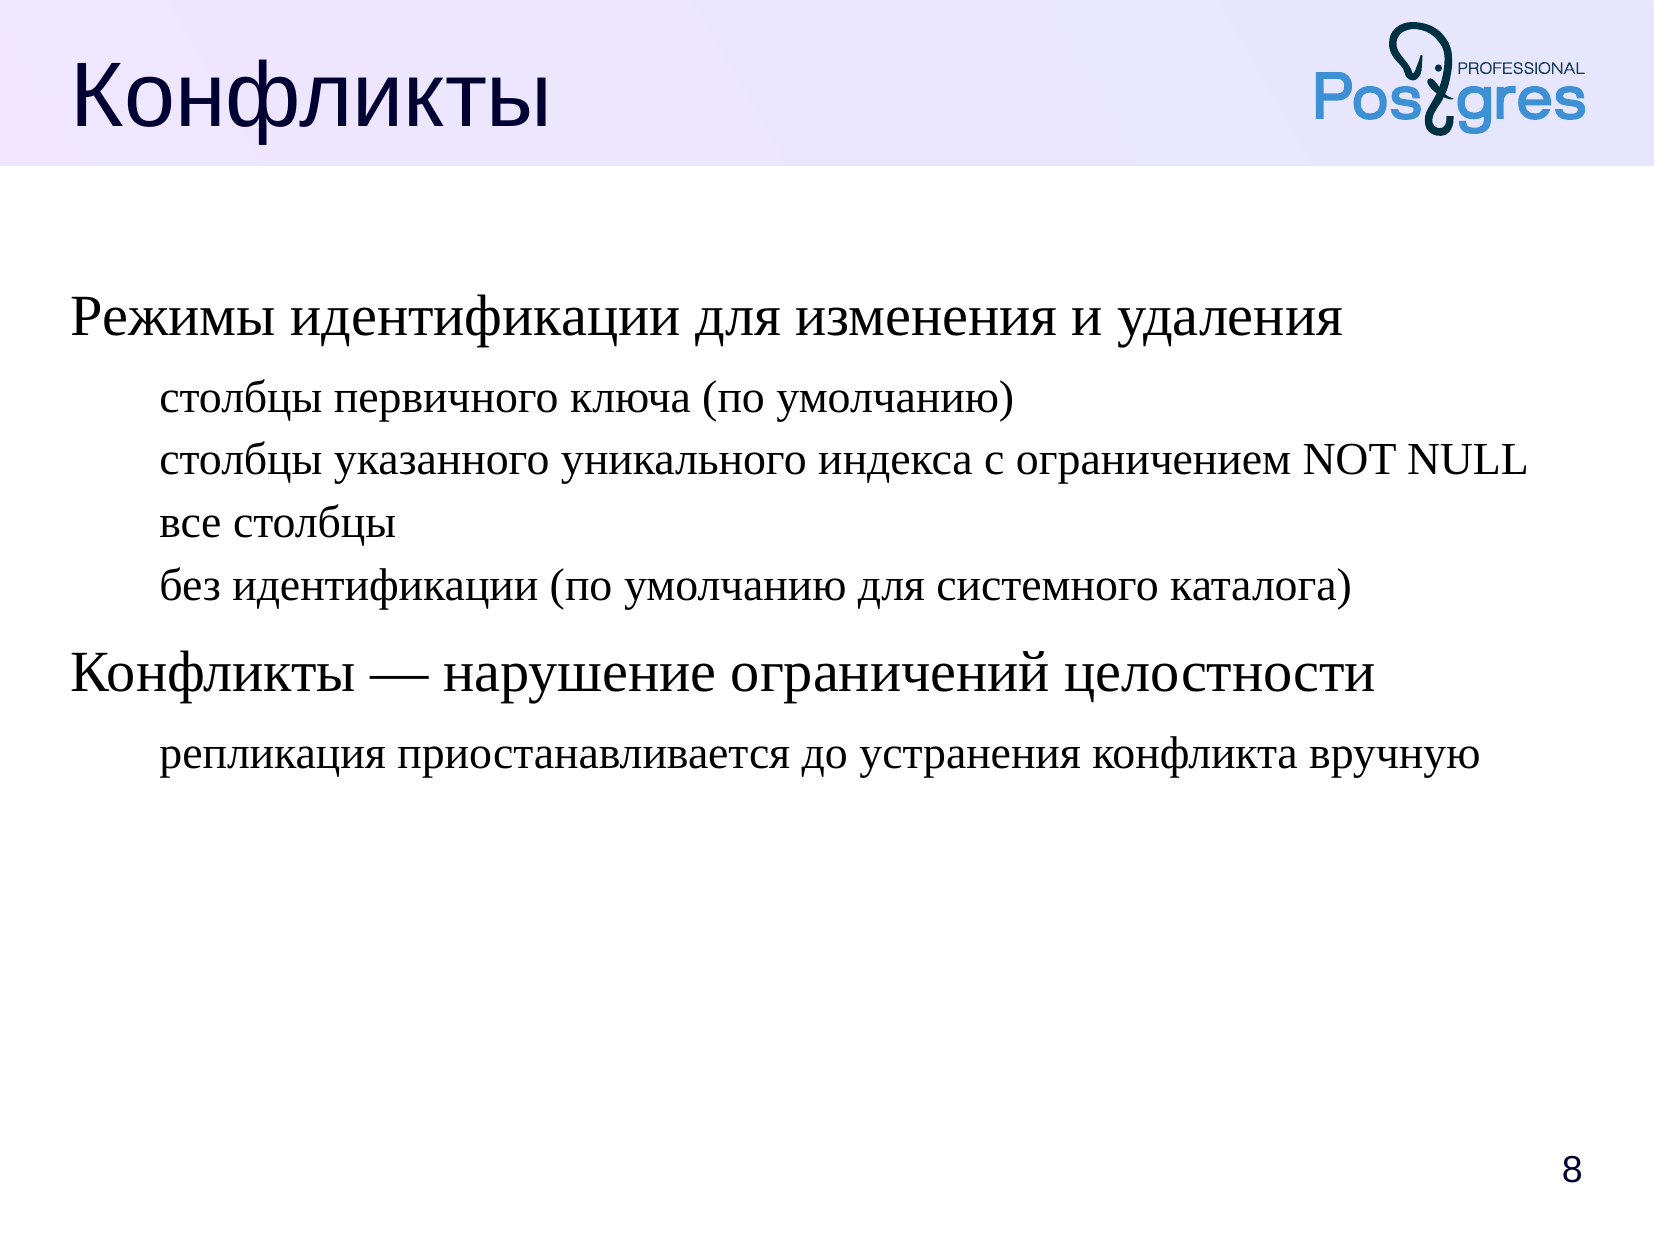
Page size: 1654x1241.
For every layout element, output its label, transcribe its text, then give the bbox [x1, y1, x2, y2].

list Режимы идентификации для изменения и удаления столбцы первичного ключа (по умолчанию) столбцы указанного уникального индекса с ограничением NOT NULL все столбцы без идентификации (по умолчанию для системного каталога) Конфликты — нарушение ограничений целостности репликация приостанавливается до устранения конфликта вручную [70, 283, 1583, 1134]
title Конфликты [70, 43, 1276, 249]
